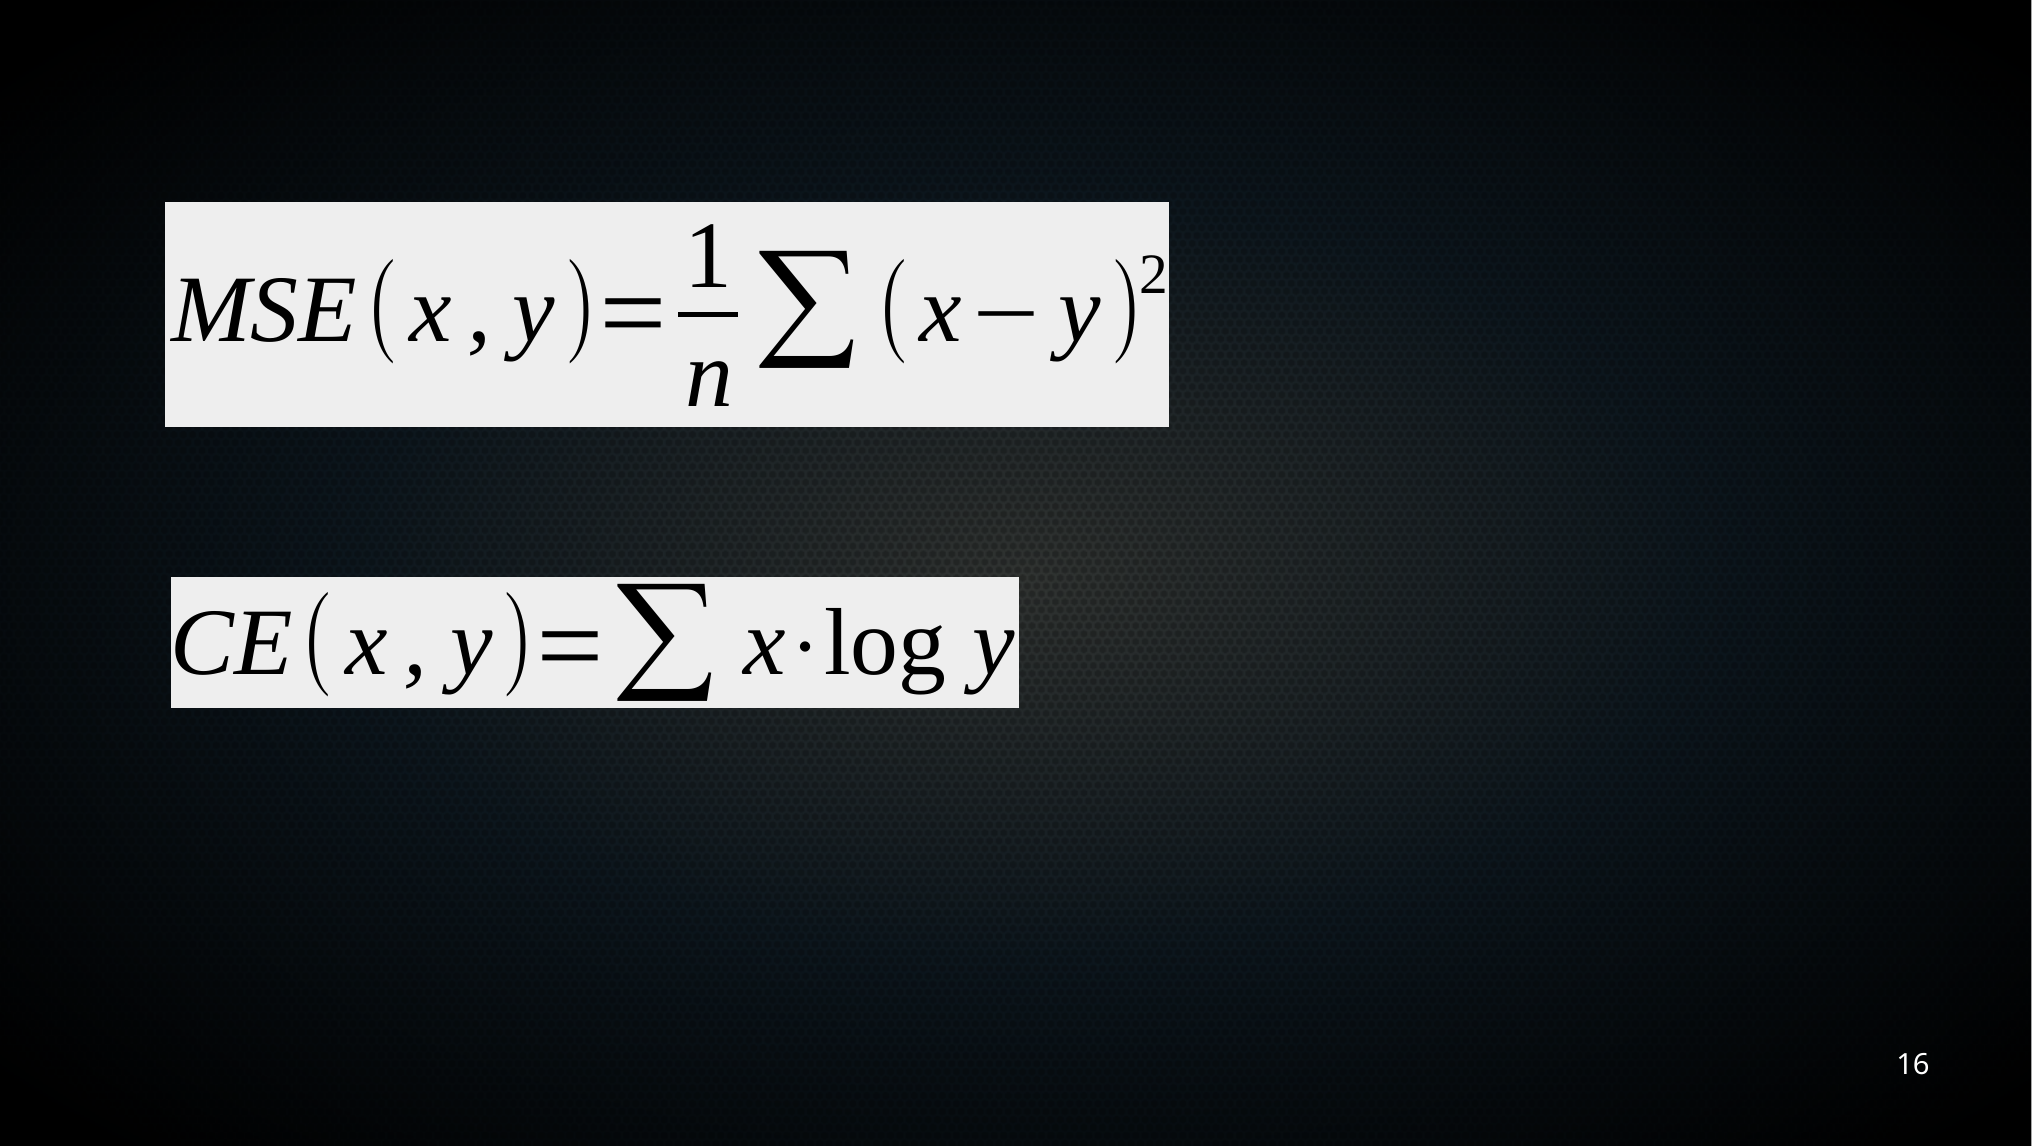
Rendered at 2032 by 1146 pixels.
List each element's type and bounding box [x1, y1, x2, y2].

chart [170, 576, 1020, 708]
picture [0, 0, 2032, 1146]
chart [164, 201, 1169, 427]
